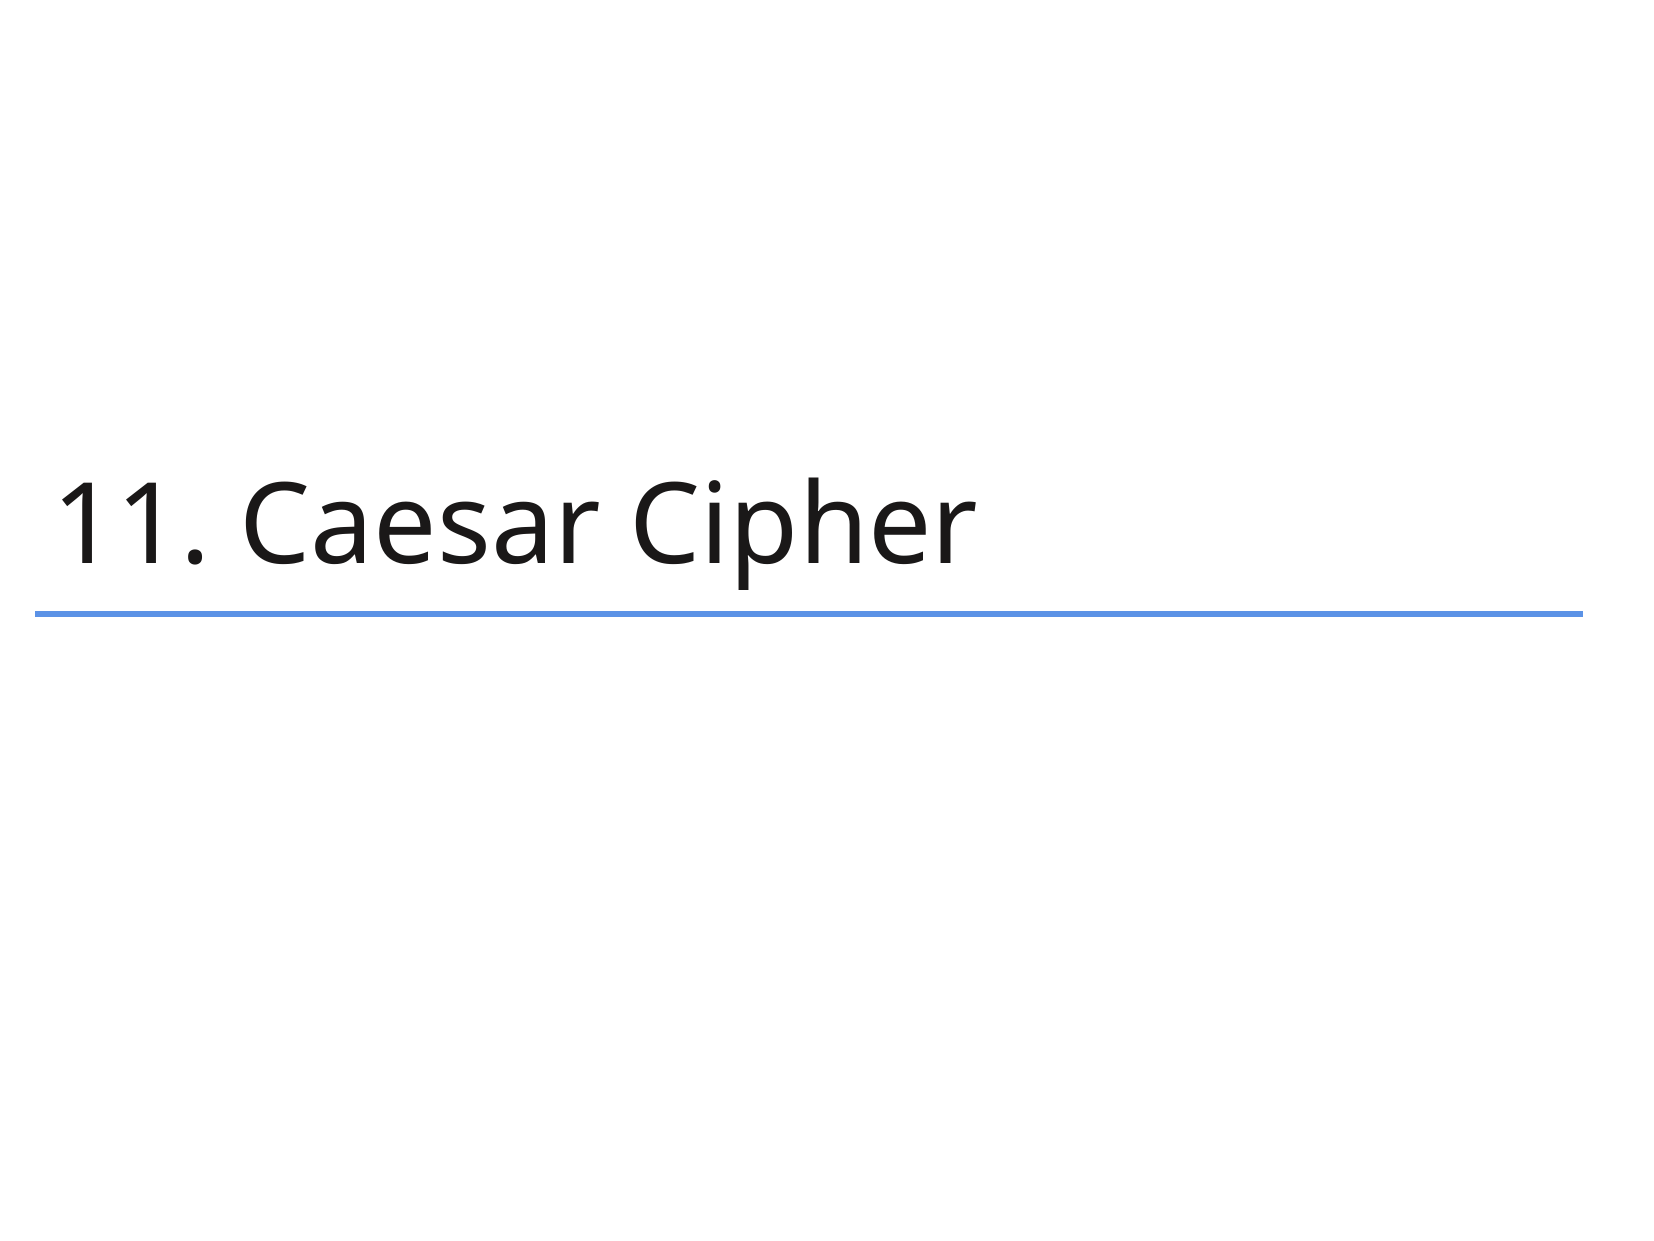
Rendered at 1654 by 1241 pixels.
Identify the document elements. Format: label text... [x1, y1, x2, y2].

text_box 11. Caesar Cipher [37, 435, 1213, 580]
